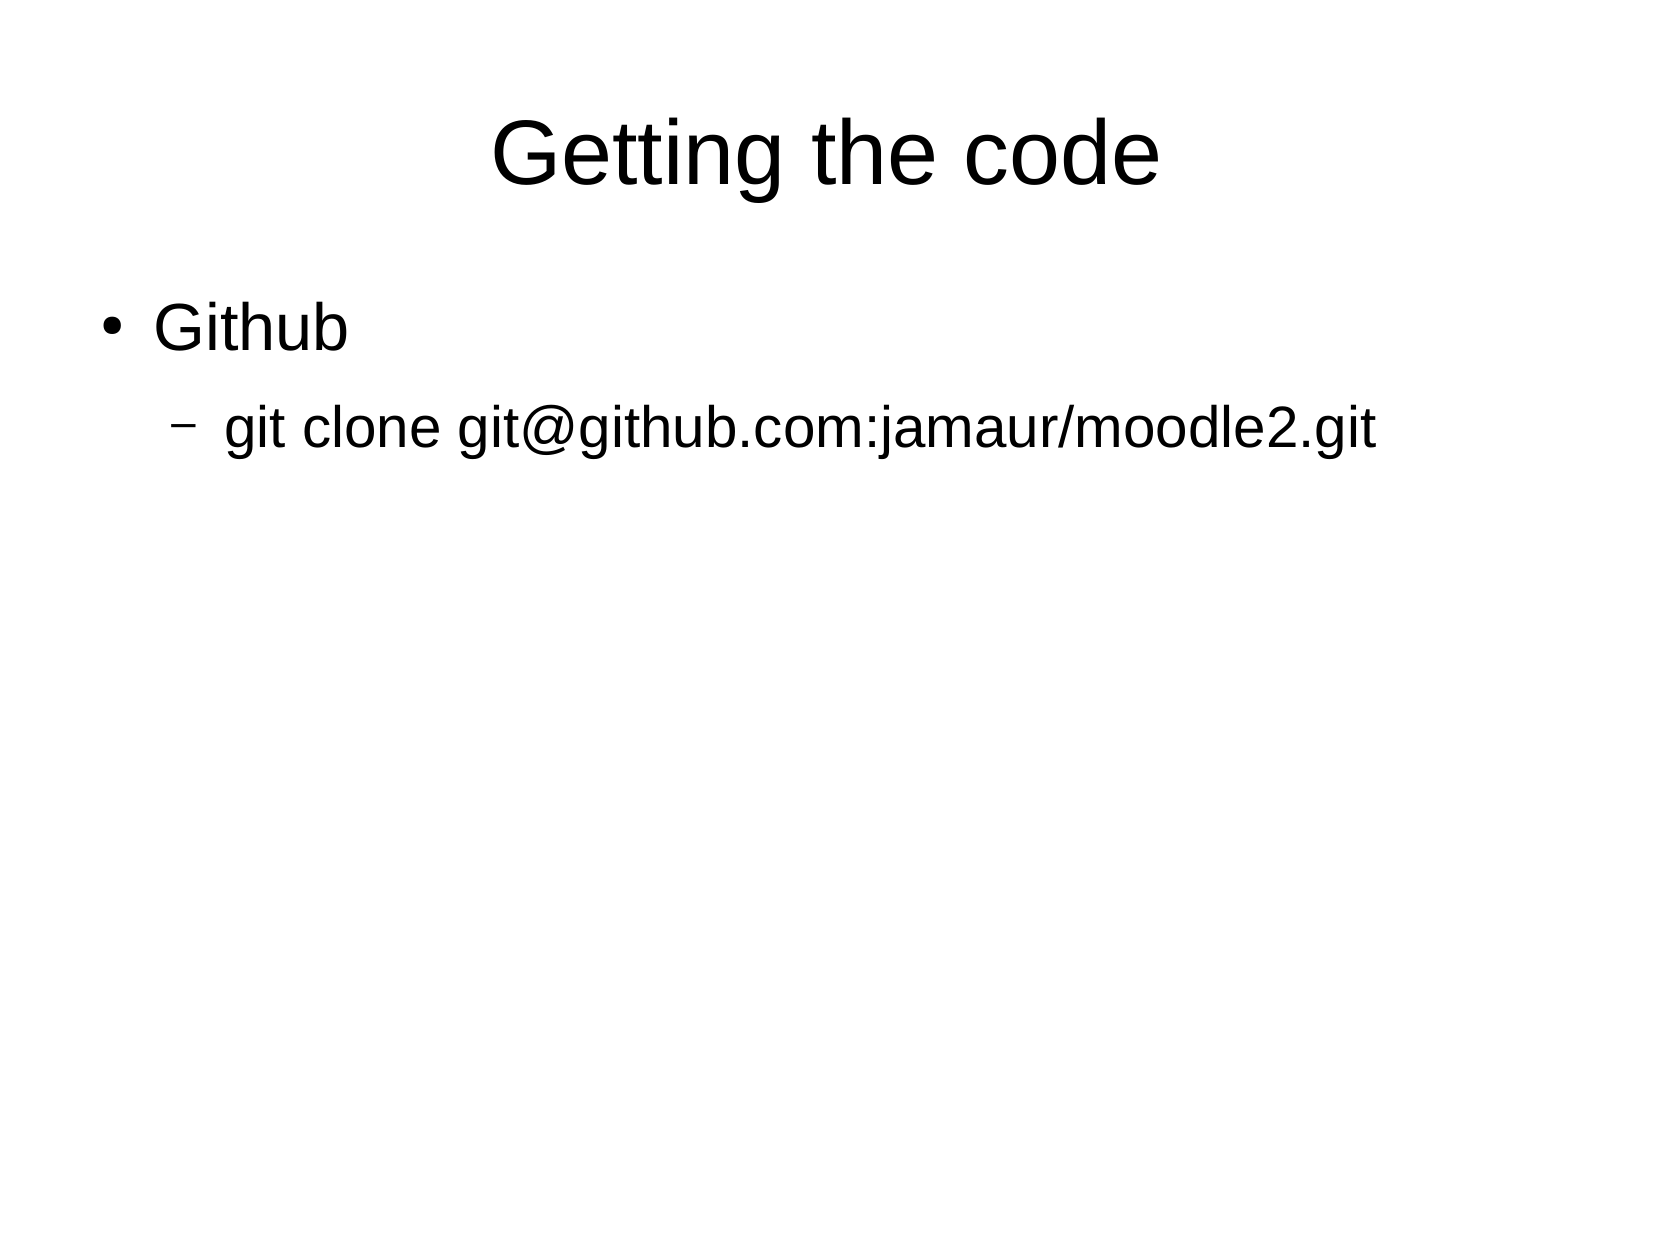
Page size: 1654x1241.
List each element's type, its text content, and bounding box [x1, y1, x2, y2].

list Github git clone git@github.com:jamaur/moodle2.git [82, 290, 1538, 1010]
title Getting the code [82, 49, 1571, 257]
